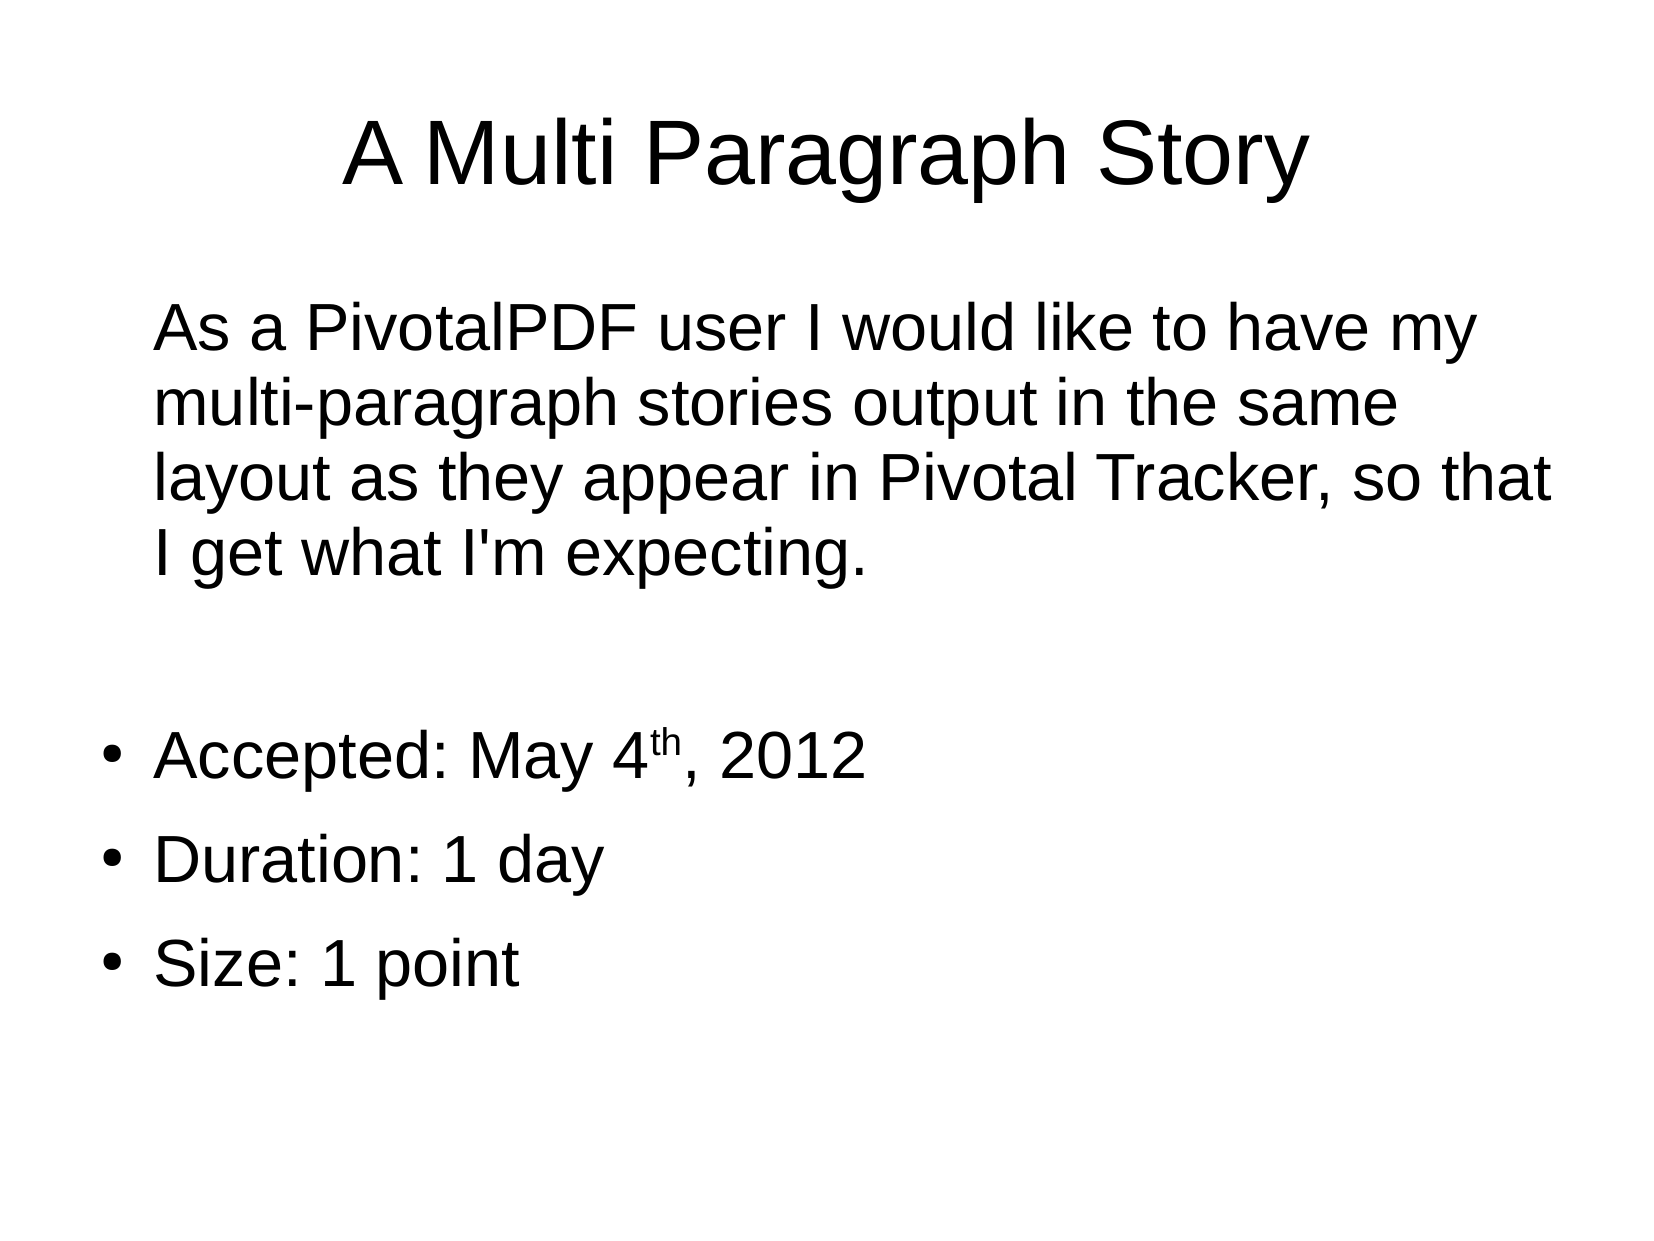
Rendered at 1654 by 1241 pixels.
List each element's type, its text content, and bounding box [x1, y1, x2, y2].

title A Multi Paragraph Story [82, 49, 1571, 257]
list As a PivotalPDF user I would like to have my multi-paragraph stories output in the same layout as they appear in Pivotal Tracker, so that I get what I'm expecting. [82, 290, 1571, 681]
list Accepted: May 4th, 2012 Duration: 1 day Size: 1 point [82, 717, 1571, 1109]
